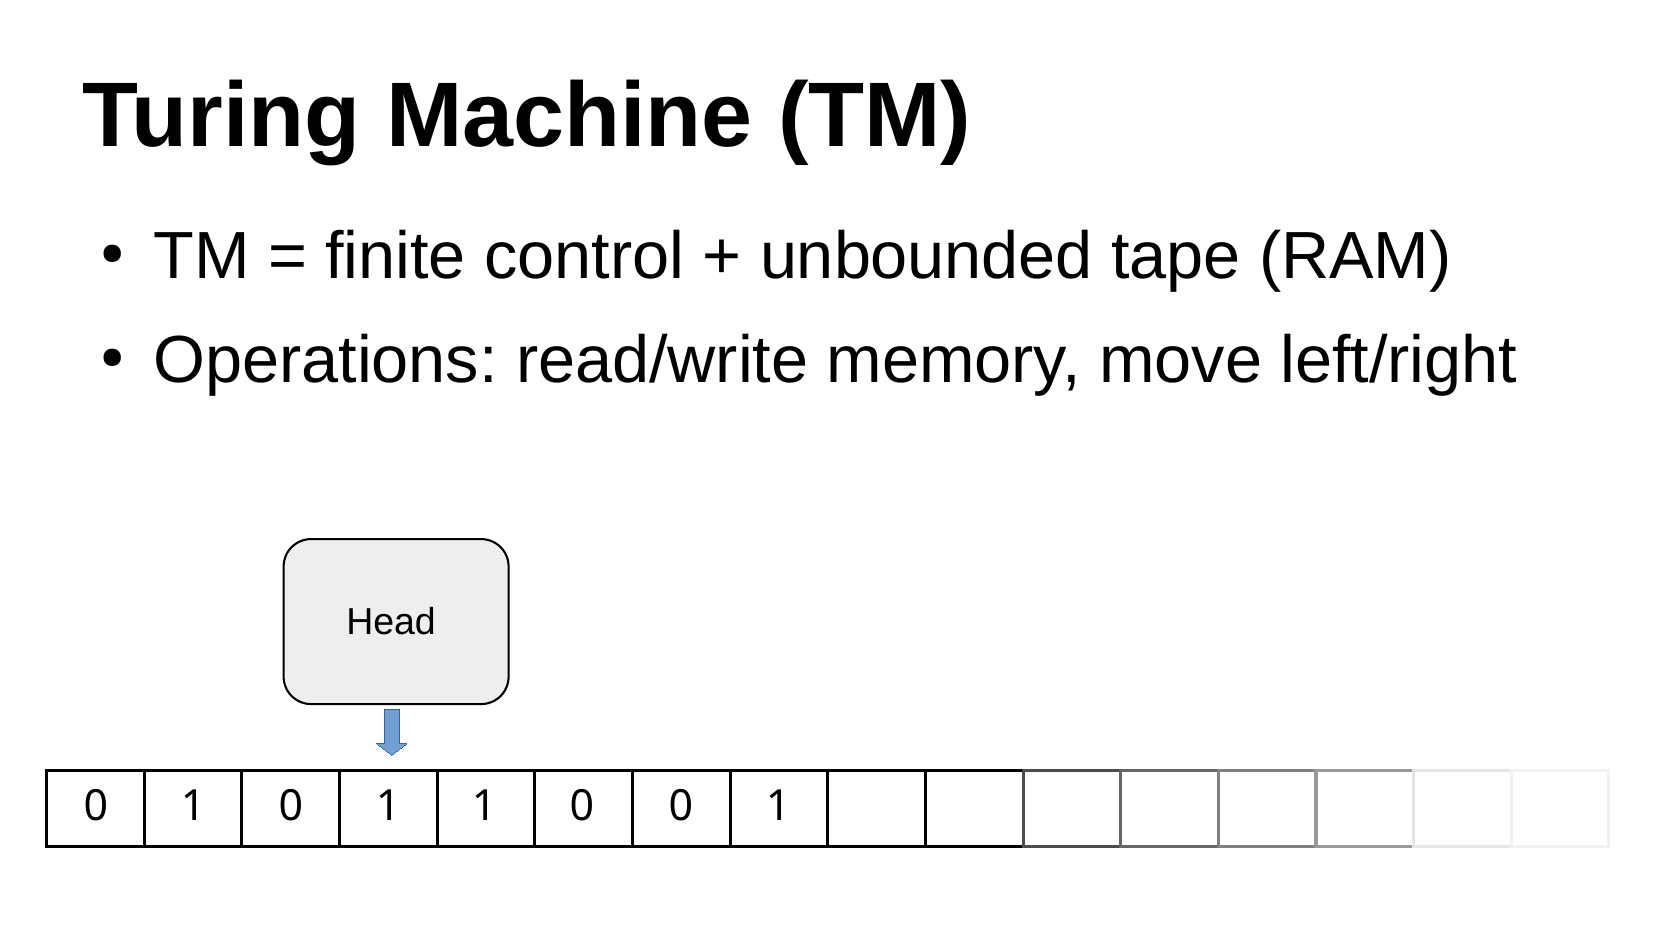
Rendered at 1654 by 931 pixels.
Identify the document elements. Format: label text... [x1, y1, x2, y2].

picture [45, 768, 1611, 849]
text_box [283, 539, 509, 705]
text_box Head [331, 593, 451, 650]
list TM = finite control + unbounded tape (RAM) Operations: read/write memory, move left/right [82, 217, 1571, 421]
title Turing Machine (TM) [82, 37, 1571, 193]
text_box [376, 709, 407, 756]
